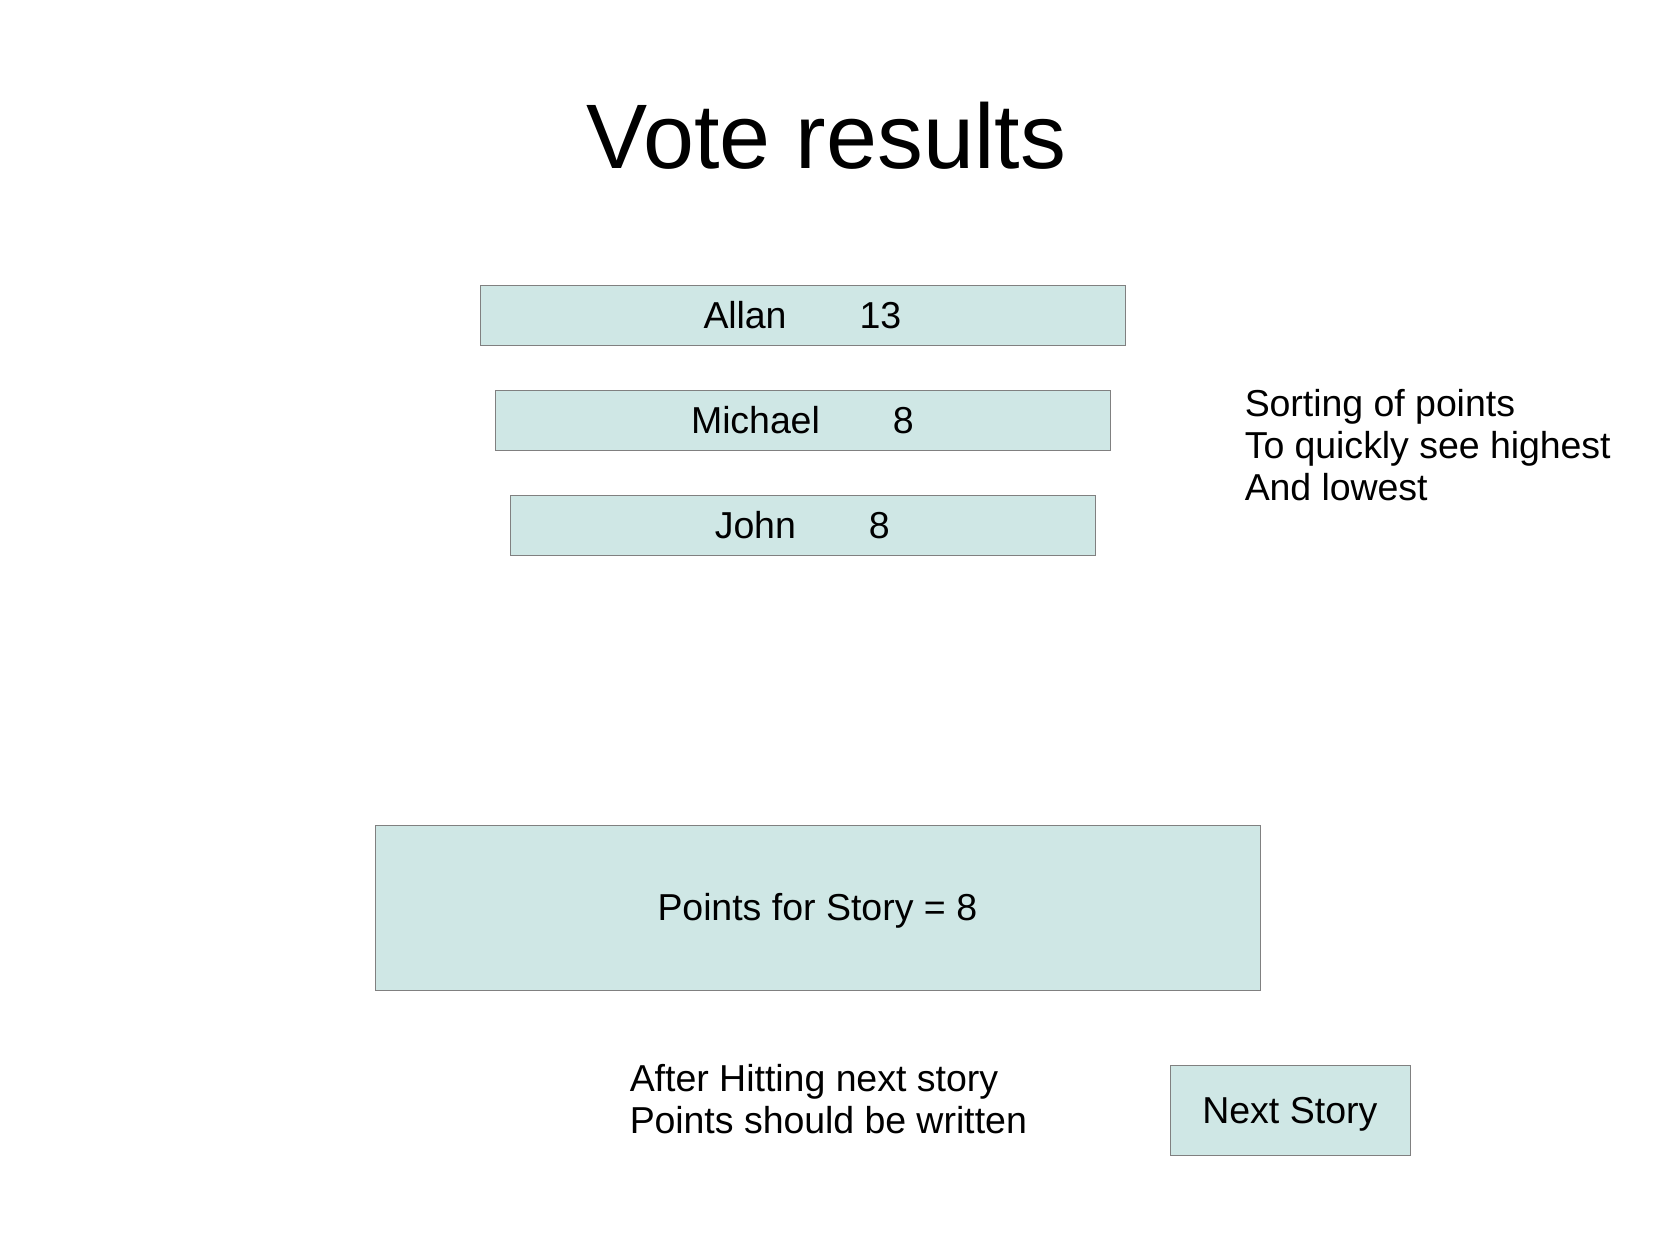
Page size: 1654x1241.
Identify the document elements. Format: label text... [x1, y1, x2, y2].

text_box Sorting of points To quickly see highest And lowest [1230, 375, 1627, 516]
title Vote results [82, 32, 1571, 241]
text_box Points for Story = 8 [375, 825, 1261, 991]
text_box Next Story [1170, 1065, 1411, 1156]
text_box Allan 13 [480, 285, 1126, 346]
text_box John 8 [510, 495, 1096, 556]
text_box After Hitting next story Points should be written [615, 1050, 1064, 1149]
text_box Michael 8 [495, 390, 1111, 451]
